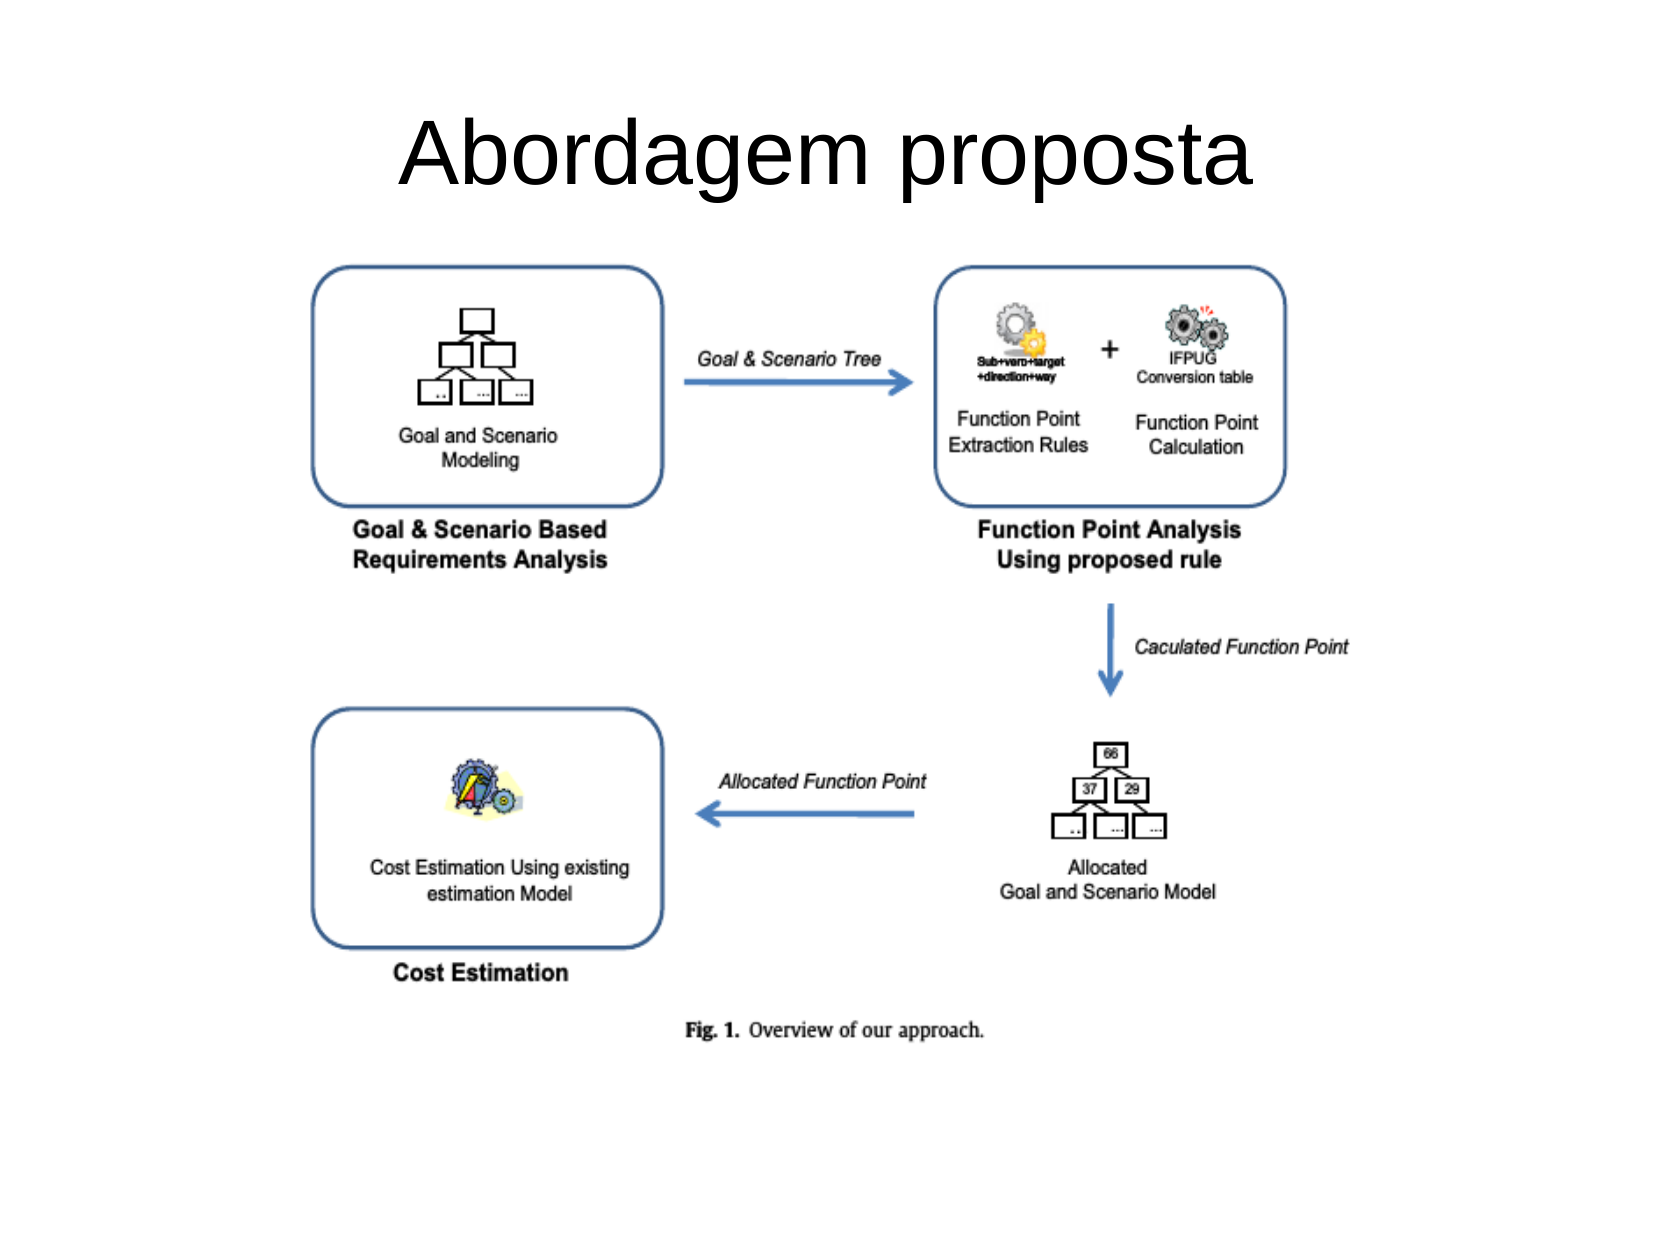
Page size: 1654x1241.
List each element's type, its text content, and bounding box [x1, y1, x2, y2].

title Abordagem proposta [82, 49, 1571, 257]
picture [295, 245, 1364, 1075]
